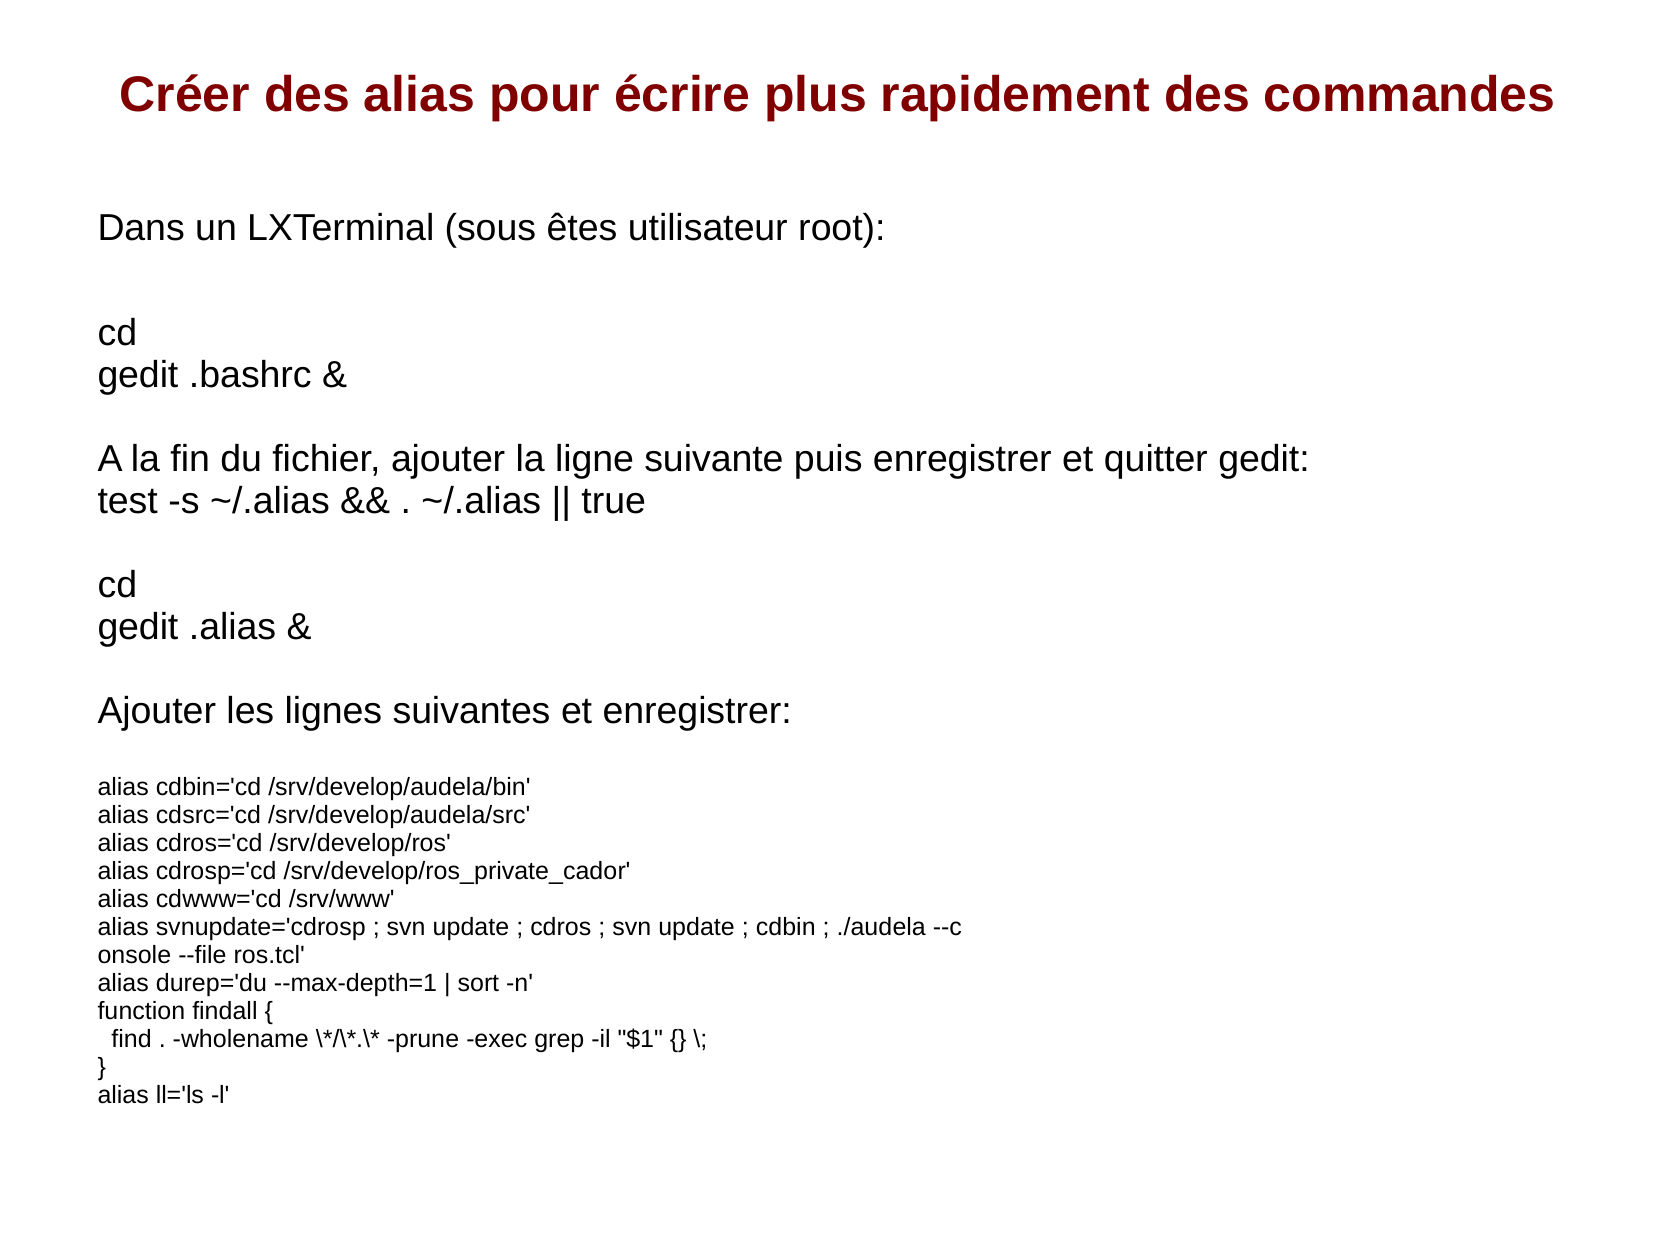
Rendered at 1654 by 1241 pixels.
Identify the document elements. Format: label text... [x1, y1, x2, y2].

text_box Créer des alias pour écrire plus rapidement des commandes Dans un LXTerminal (sous êtes utilisateur root): cd gedit .bashrc & A la fin du fichier, ajouter la ligne suivante puis enregistrer et quitter gedit: test -s ~/.alias && . ~/.alias || true cd gedit .alias & Ajouter les lignes suivantes et enregistrer: alias cdbin='cd /srv/develop/audela/bin' alias cdsrc='cd /srv/develop/audela/src' alias cdros='cd /srv/develop/ros' alias cdrosp='cd /srv/develop/ros_private_cador' alias cdwww='cd /srv/www' alias svnupdate='cdrosp ; svn update ; cdros ; svn update ; cdbin ; ./audela --c onsole --file ros.tcl' alias durep='du --max-depth=1 | sort -n' function findall { find . -wholename \*/\*.\* -prune -exec grep -il "$1" {} \; } alias ll='ls -l' [82, 59, 1594, 1147]
